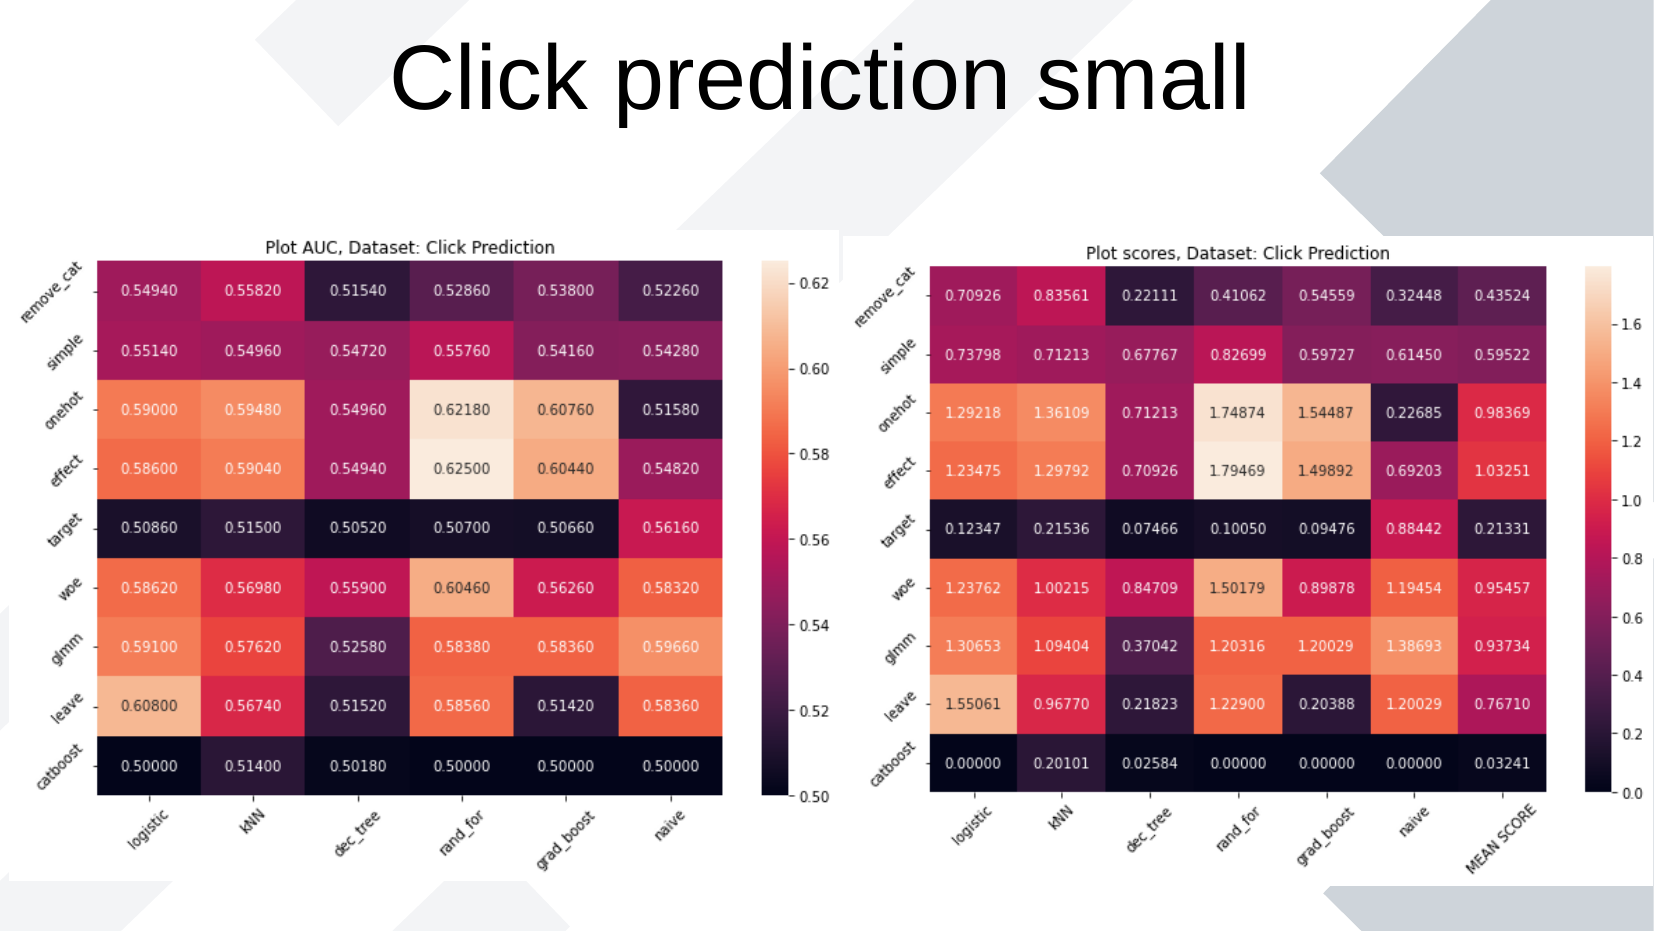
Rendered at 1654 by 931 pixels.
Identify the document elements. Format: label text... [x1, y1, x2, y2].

title Click prediction small [76, 0, 1565, 156]
picture [843, 236, 1653, 886]
picture [9, 230, 839, 881]
